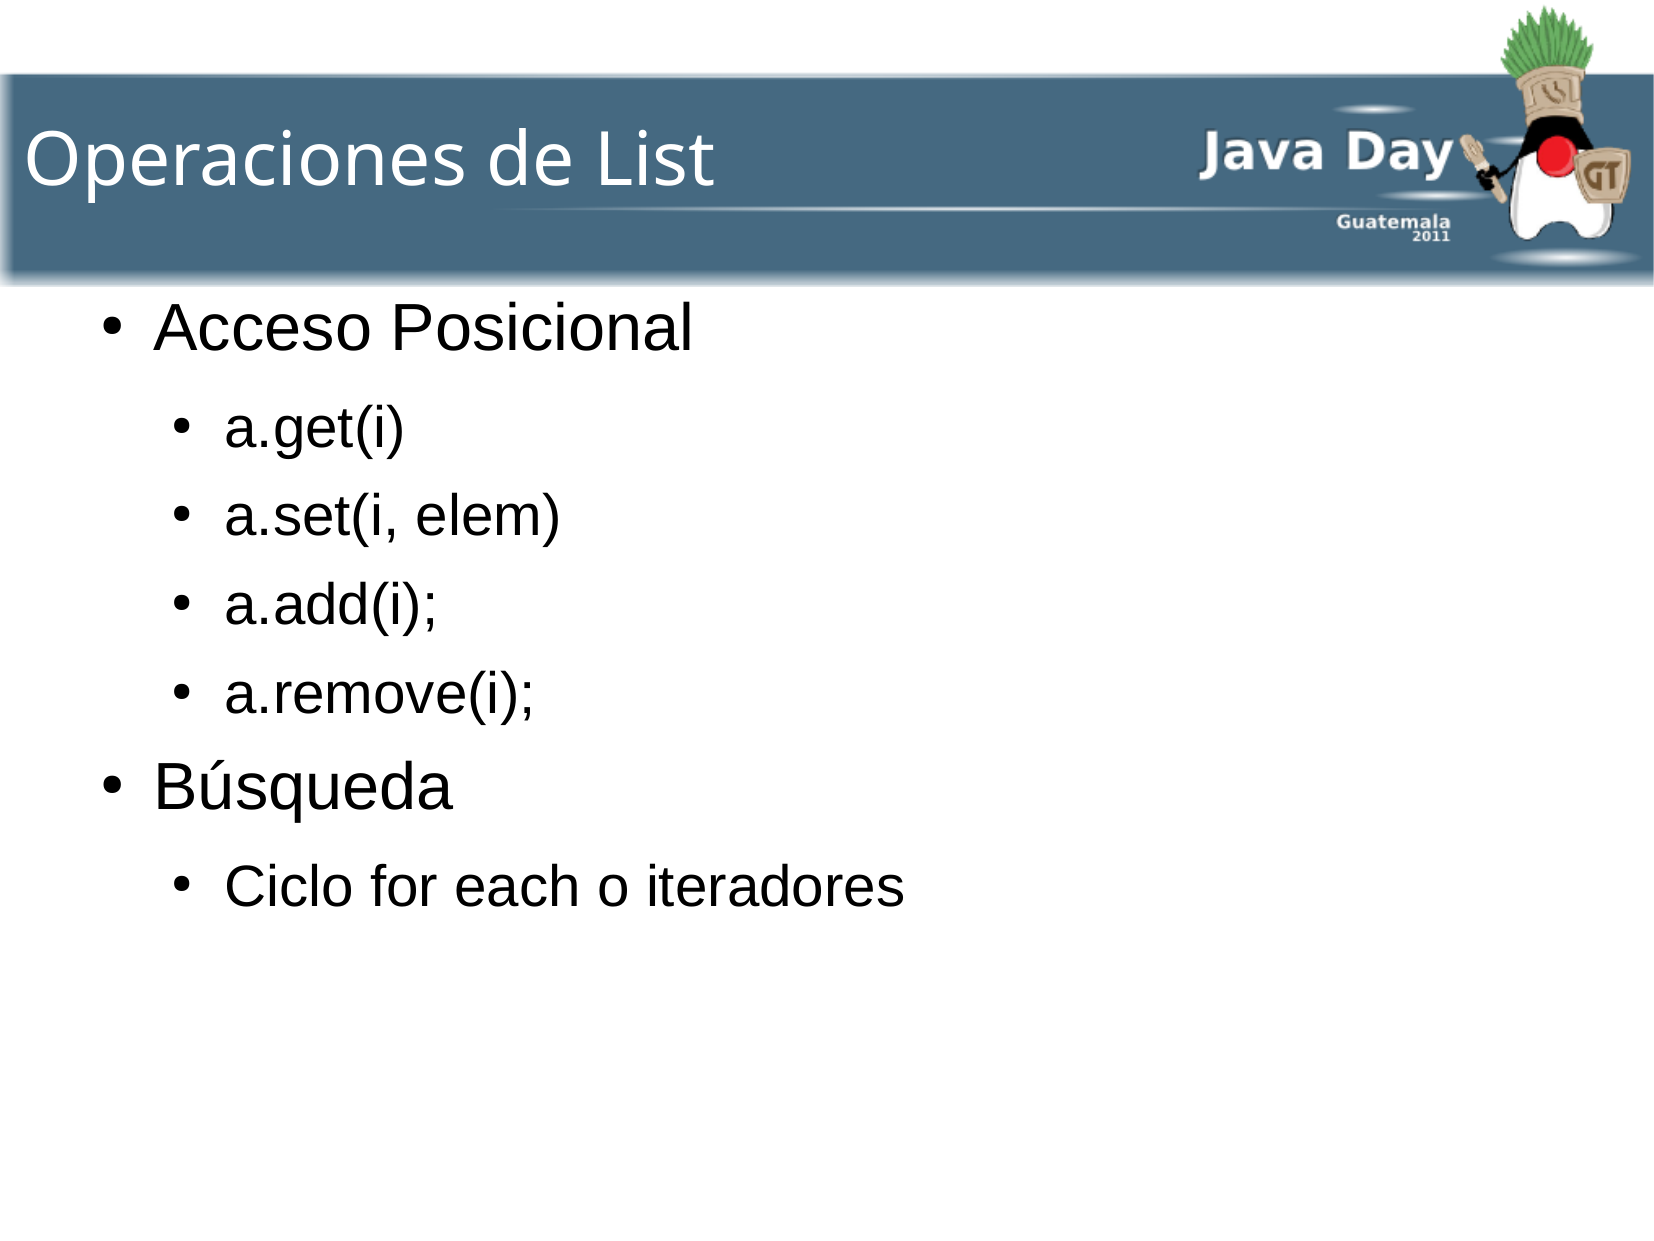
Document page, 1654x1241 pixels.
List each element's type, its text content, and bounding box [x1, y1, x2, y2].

list Acceso Posicional a.get(i) a.set(i, elem) a.add(i); a.remove(i); Búsqueda Ciclo for each o iteradores [82, 290, 1571, 1109]
title Operaciones de List [23, 52, 1512, 260]
picture [0, 3, 1654, 287]
